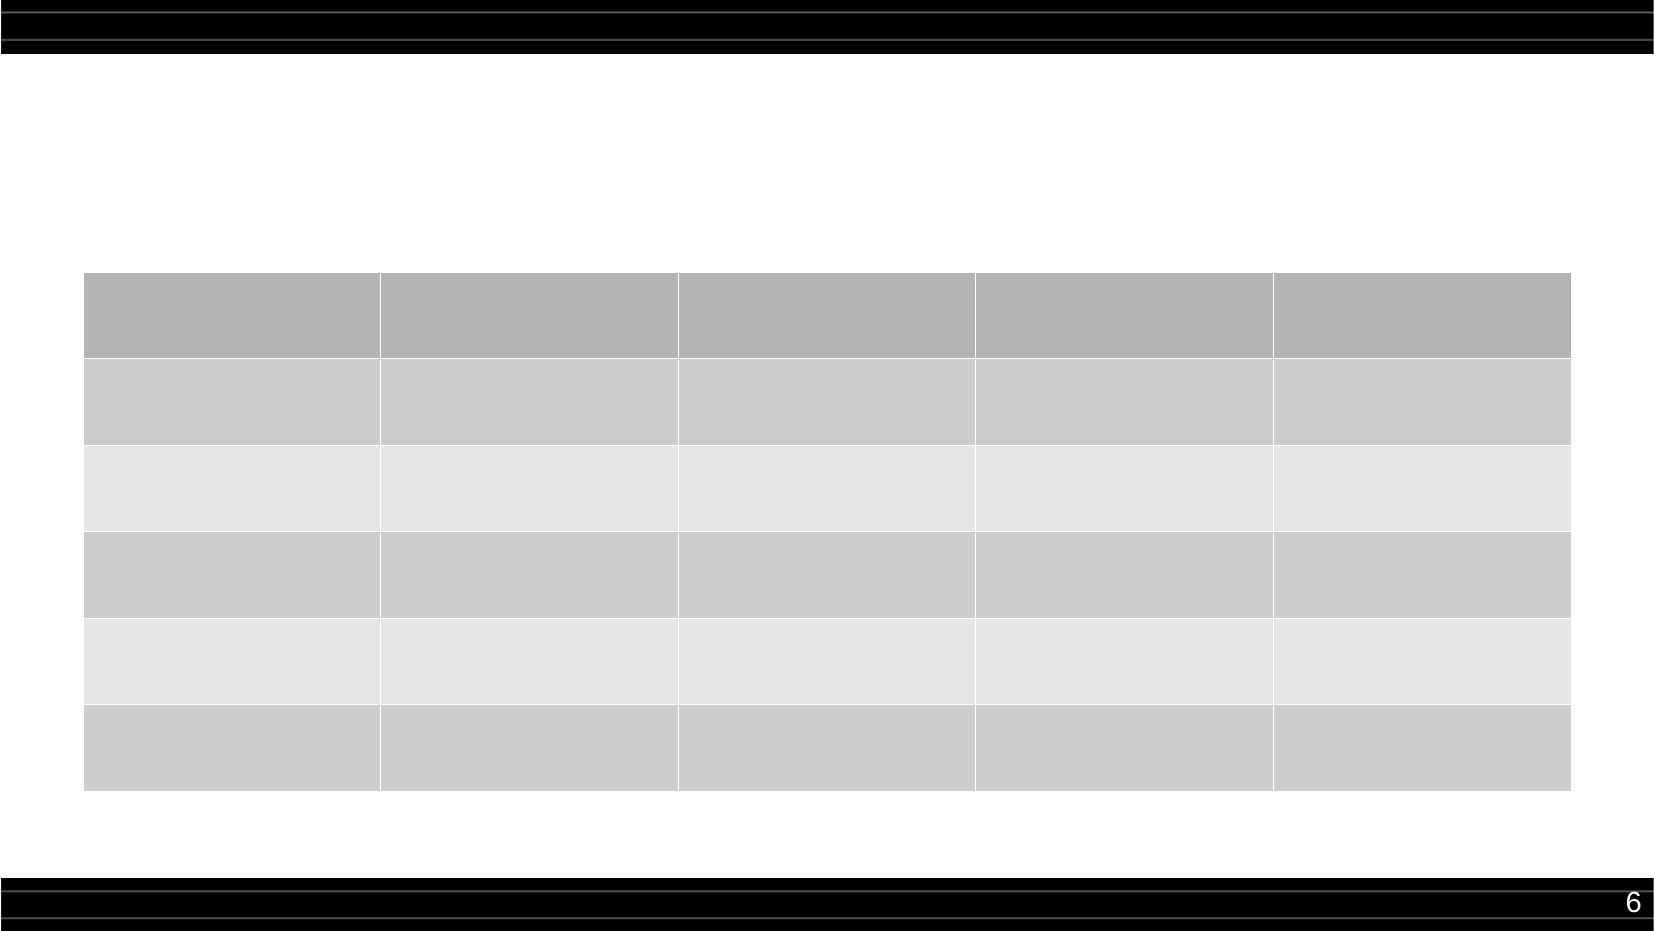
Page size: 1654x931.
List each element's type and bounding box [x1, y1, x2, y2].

table_cell [976, 705, 1273, 791]
table_cell [679, 446, 975, 531]
table_cell [976, 532, 1273, 618]
table_cell [1274, 359, 1571, 445]
table_cell [84, 532, 380, 618]
table_cell [84, 359, 380, 445]
table_cell [976, 619, 1273, 704]
table_cell [1274, 532, 1571, 618]
table_cell [1274, 705, 1571, 791]
table_cell [381, 359, 678, 445]
picture [1, 0, 1654, 54]
table_cell [679, 619, 975, 704]
table_cell [381, 532, 678, 618]
table_cell [976, 446, 1273, 531]
table_header [1274, 273, 1571, 358]
table_cell [679, 359, 975, 445]
table_header [84, 273, 380, 358]
table_cell [84, 705, 380, 791]
table_header [679, 273, 975, 358]
table_cell [679, 705, 975, 791]
table_cell [84, 446, 380, 531]
table_cell [1274, 619, 1571, 704]
table_header [381, 273, 678, 358]
table_cell [84, 619, 380, 704]
table_cell [381, 705, 678, 791]
table_cell [976, 359, 1273, 445]
picture [1, 878, 1654, 931]
table_header [976, 273, 1273, 358]
table_cell [1274, 446, 1571, 531]
table_cell [679, 532, 975, 618]
table_cell [381, 446, 678, 531]
table_cell [381, 619, 678, 704]
